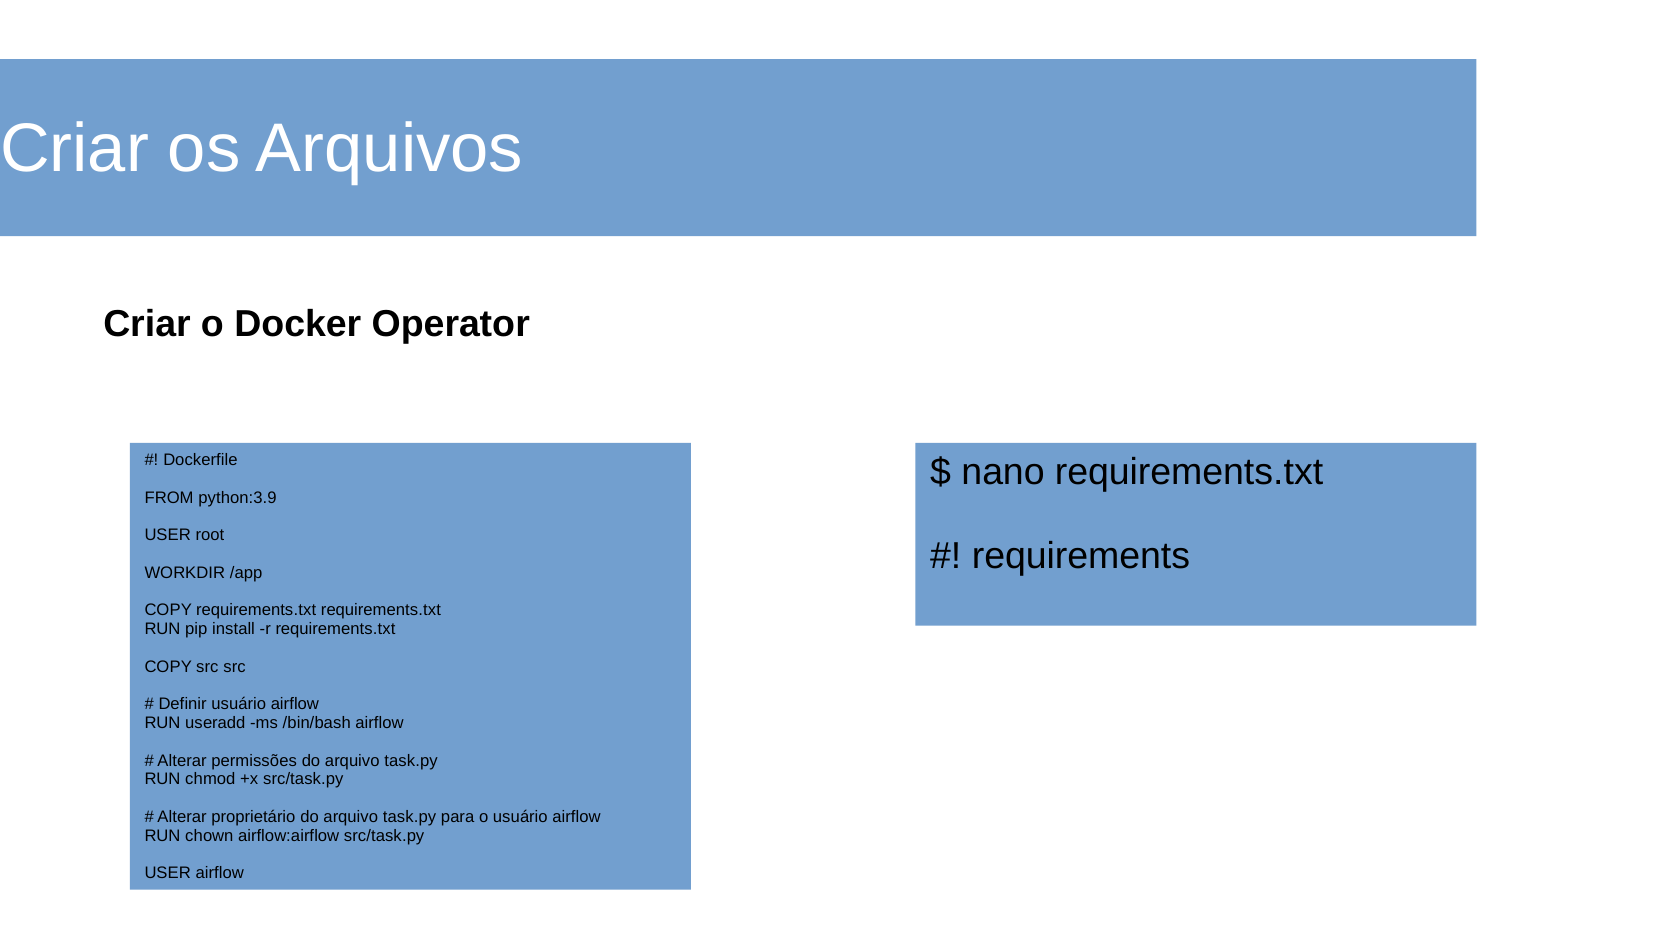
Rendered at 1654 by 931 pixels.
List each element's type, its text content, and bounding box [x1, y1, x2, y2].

text_box $ nano requirements.txt #! requirements [915, 442, 1477, 626]
text_box Criar o Docker Operator [88, 295, 857, 355]
text_box #! Dockerfile FROM python:3.9 USER root WORKDIR /app COPY requirements.txt requirements.txt RUN pip install -r requirements.txt COPY src src # Definir usuário airflow RUN useradd -ms /bin/bash airflow # Alterar permissões do arquivo task.py RUN chmod +x src/task.py # Alterar proprietário do arquivo task.py para o usuário airflow RUN chown airflow:airflow src/task.py USER airflow [129, 442, 691, 890]
title Criar os Arquivos [0, 59, 1477, 237]
